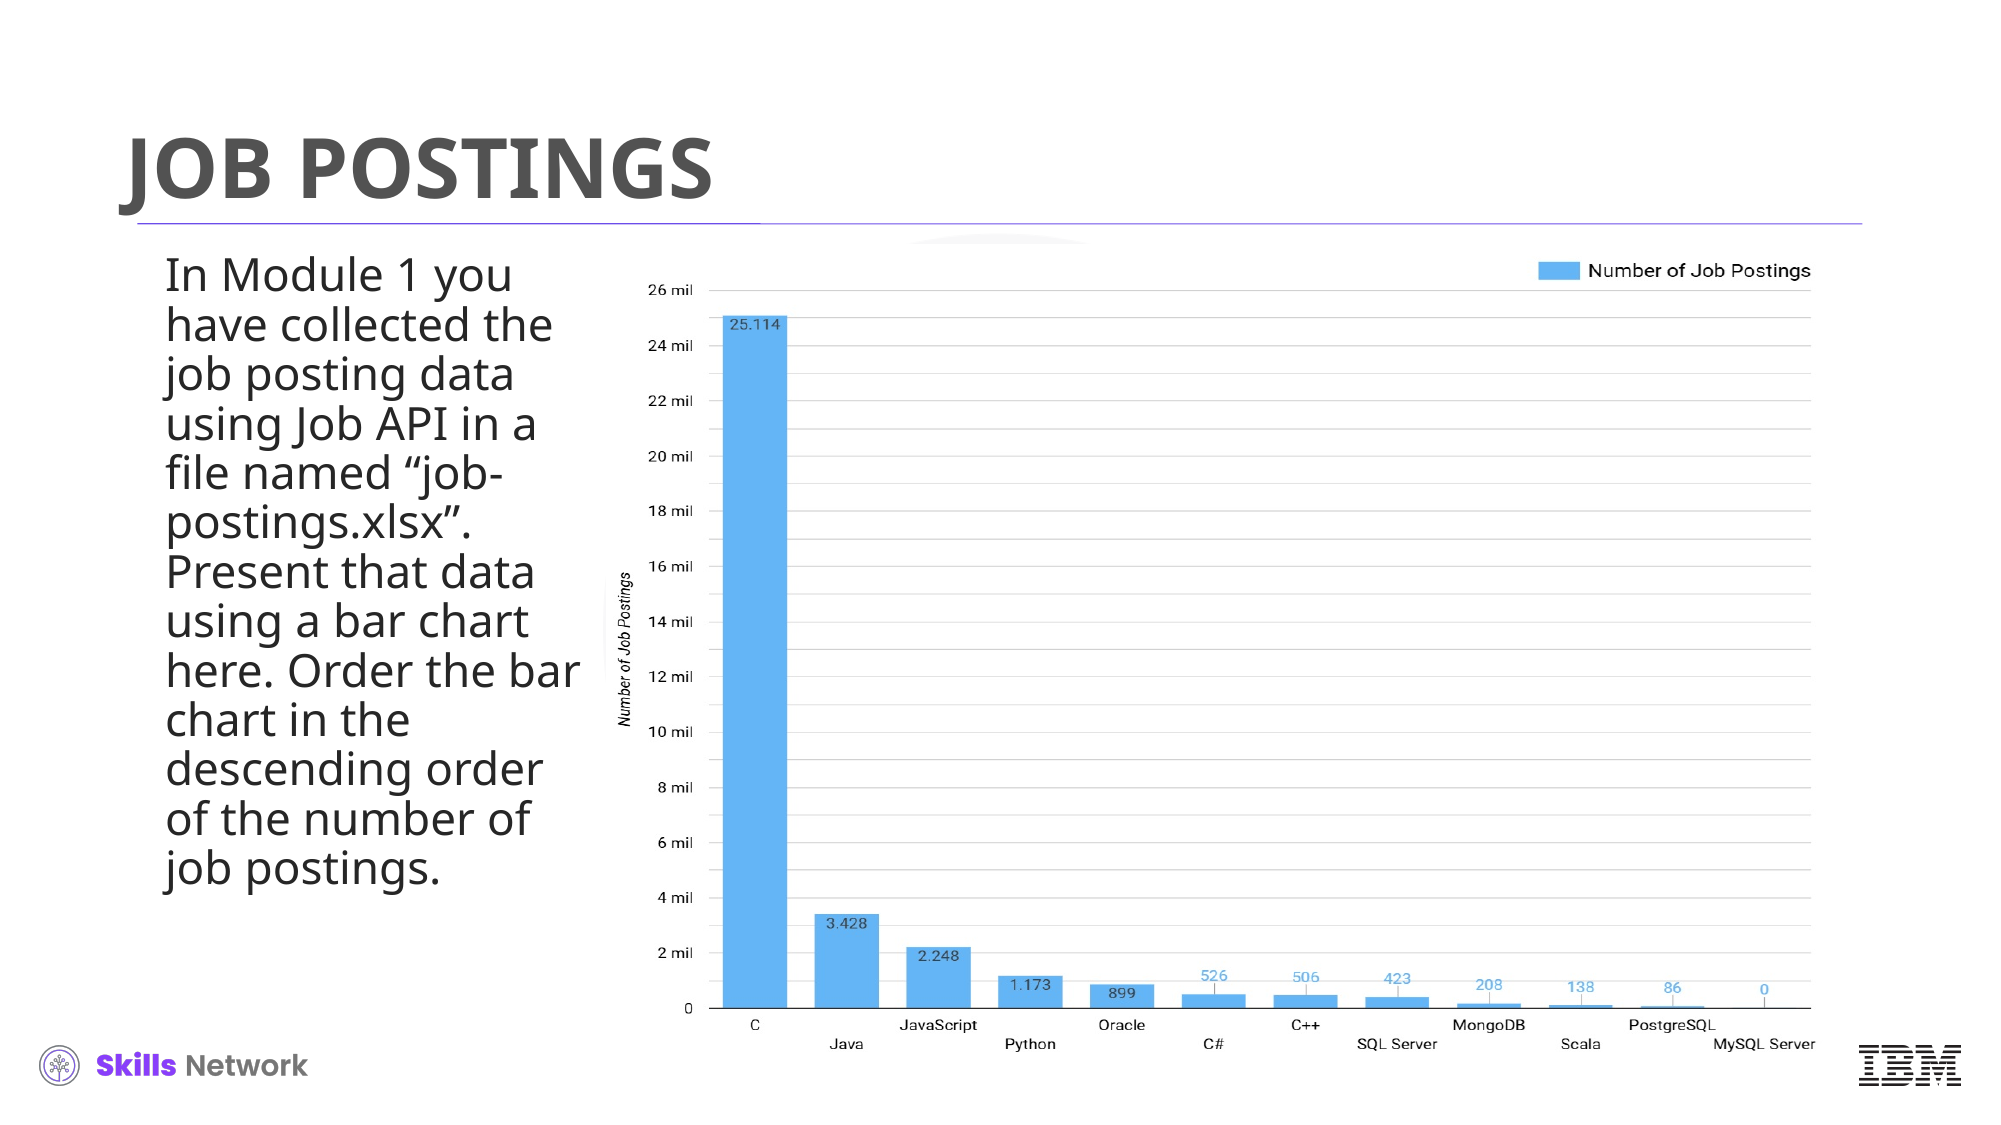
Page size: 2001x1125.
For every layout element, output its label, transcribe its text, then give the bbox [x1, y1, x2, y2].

title JOB POSTINGS [88, 62, 1061, 281]
picture [1859, 1045, 1961, 1086]
text_box In Module 1 you have collected the job posting data using Job API in a file named “job-postings.xlsx”. Present that data using a bar chart here. Order the bar chart in the descending order of the number of job postings. [150, 244, 606, 931]
picture [606, 244, 1831, 1064]
picture [39, 1045, 308, 1086]
